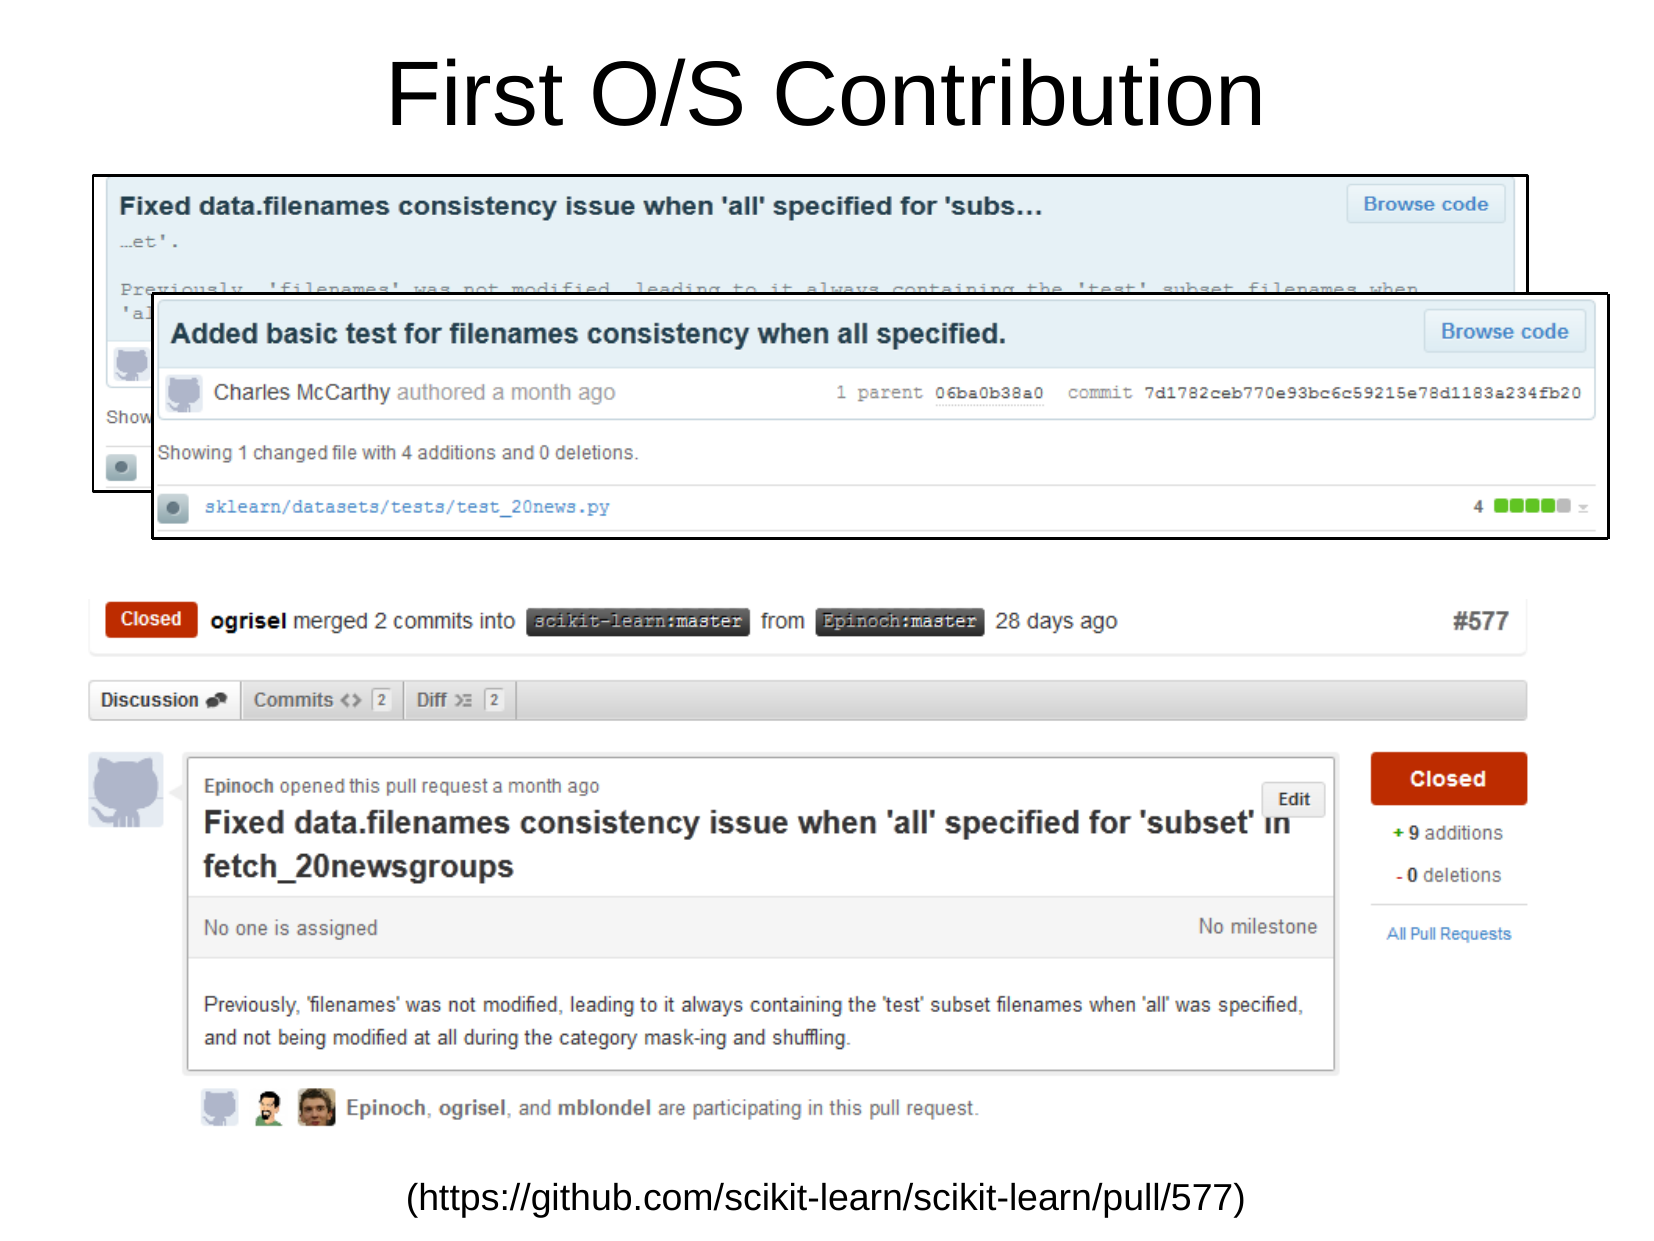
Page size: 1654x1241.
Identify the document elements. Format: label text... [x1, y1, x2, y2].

title First O/S Contribution [82, 0, 1571, 198]
picture [87, 599, 1548, 1134]
picture [94, 177, 1526, 491]
picture [153, 295, 1607, 538]
list [82, 290, 1571, 1010]
text_box (https://github.com/scikit-learn/scikit-learn/pull/577) [391, 1169, 1263, 1227]
